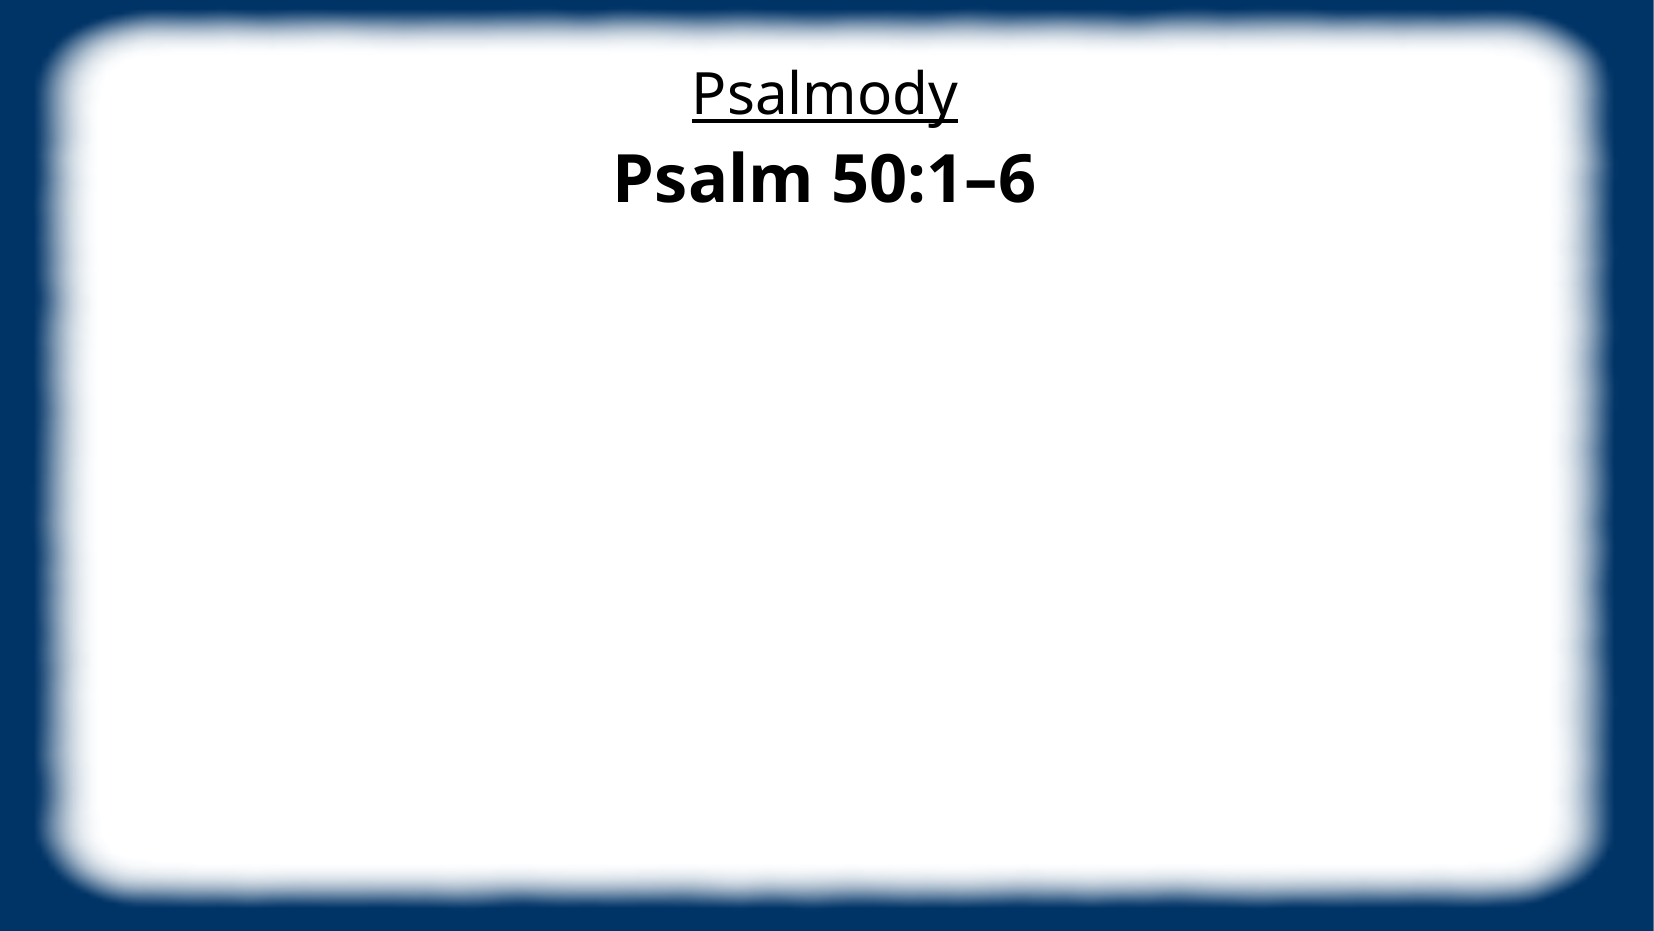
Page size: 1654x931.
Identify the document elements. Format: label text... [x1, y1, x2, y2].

picture [0, 0, 1654, 931]
text_box Psalmody Psalm 50:1–6 [75, 45, 1576, 226]
